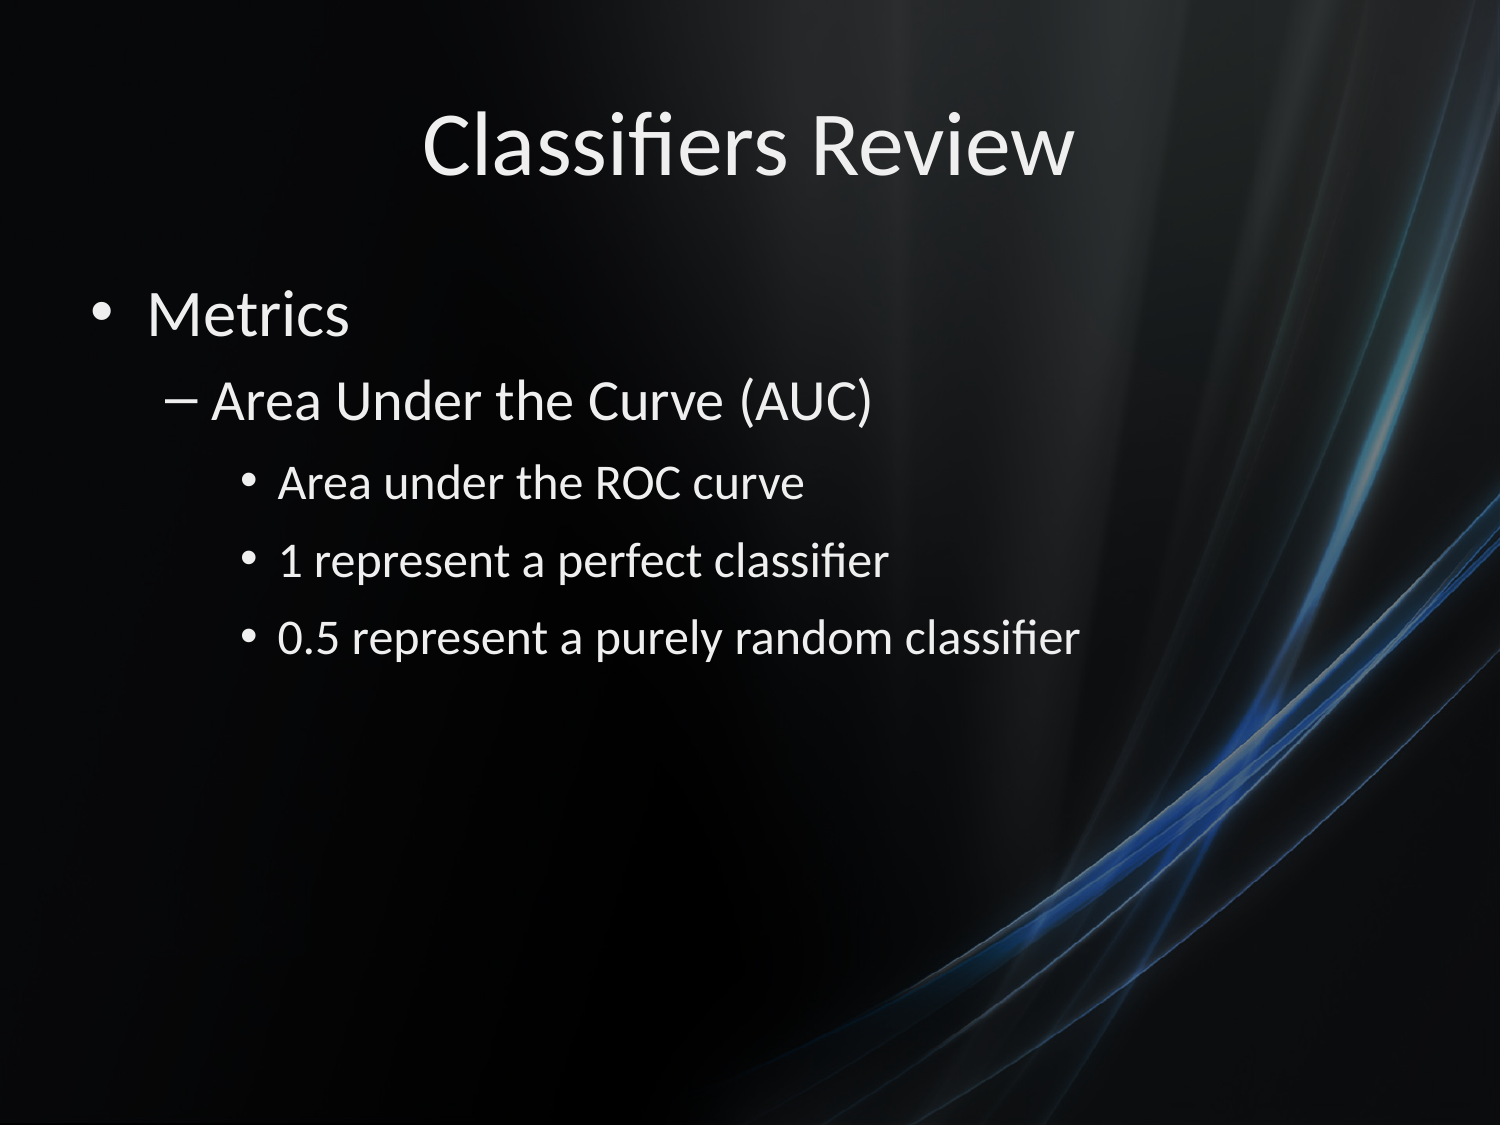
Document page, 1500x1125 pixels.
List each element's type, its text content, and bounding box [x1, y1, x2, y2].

list Metrics Area Under the Curve (AUC) Area under the ROC curve 1 represent a perfect classifier 0.5 represent a purely random classifier [75, 262, 1425, 1005]
picture [0, 0, 1500, 1125]
title Classifiers Review [75, 45, 1425, 233]
